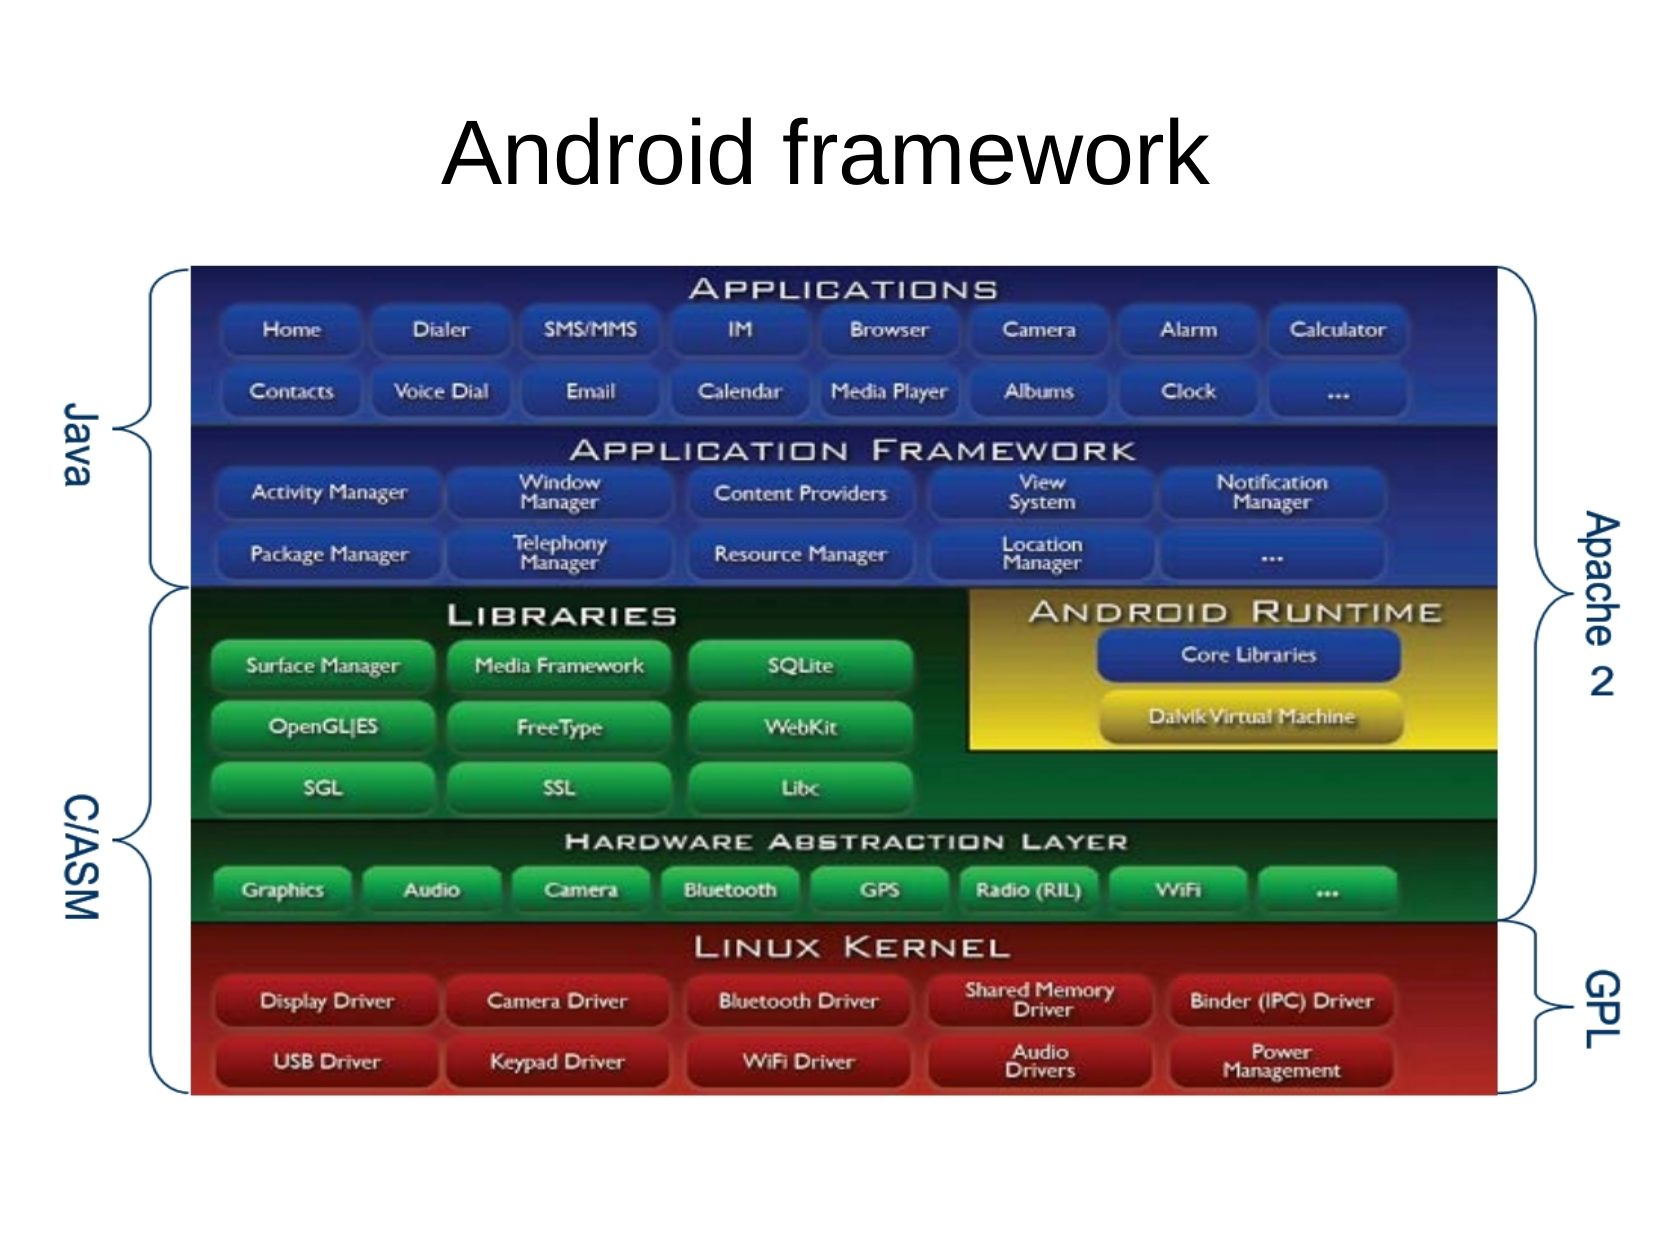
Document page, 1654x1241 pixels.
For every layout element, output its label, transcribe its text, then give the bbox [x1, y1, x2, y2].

title Android framework [82, 49, 1571, 257]
picture [37, 262, 1654, 1105]
